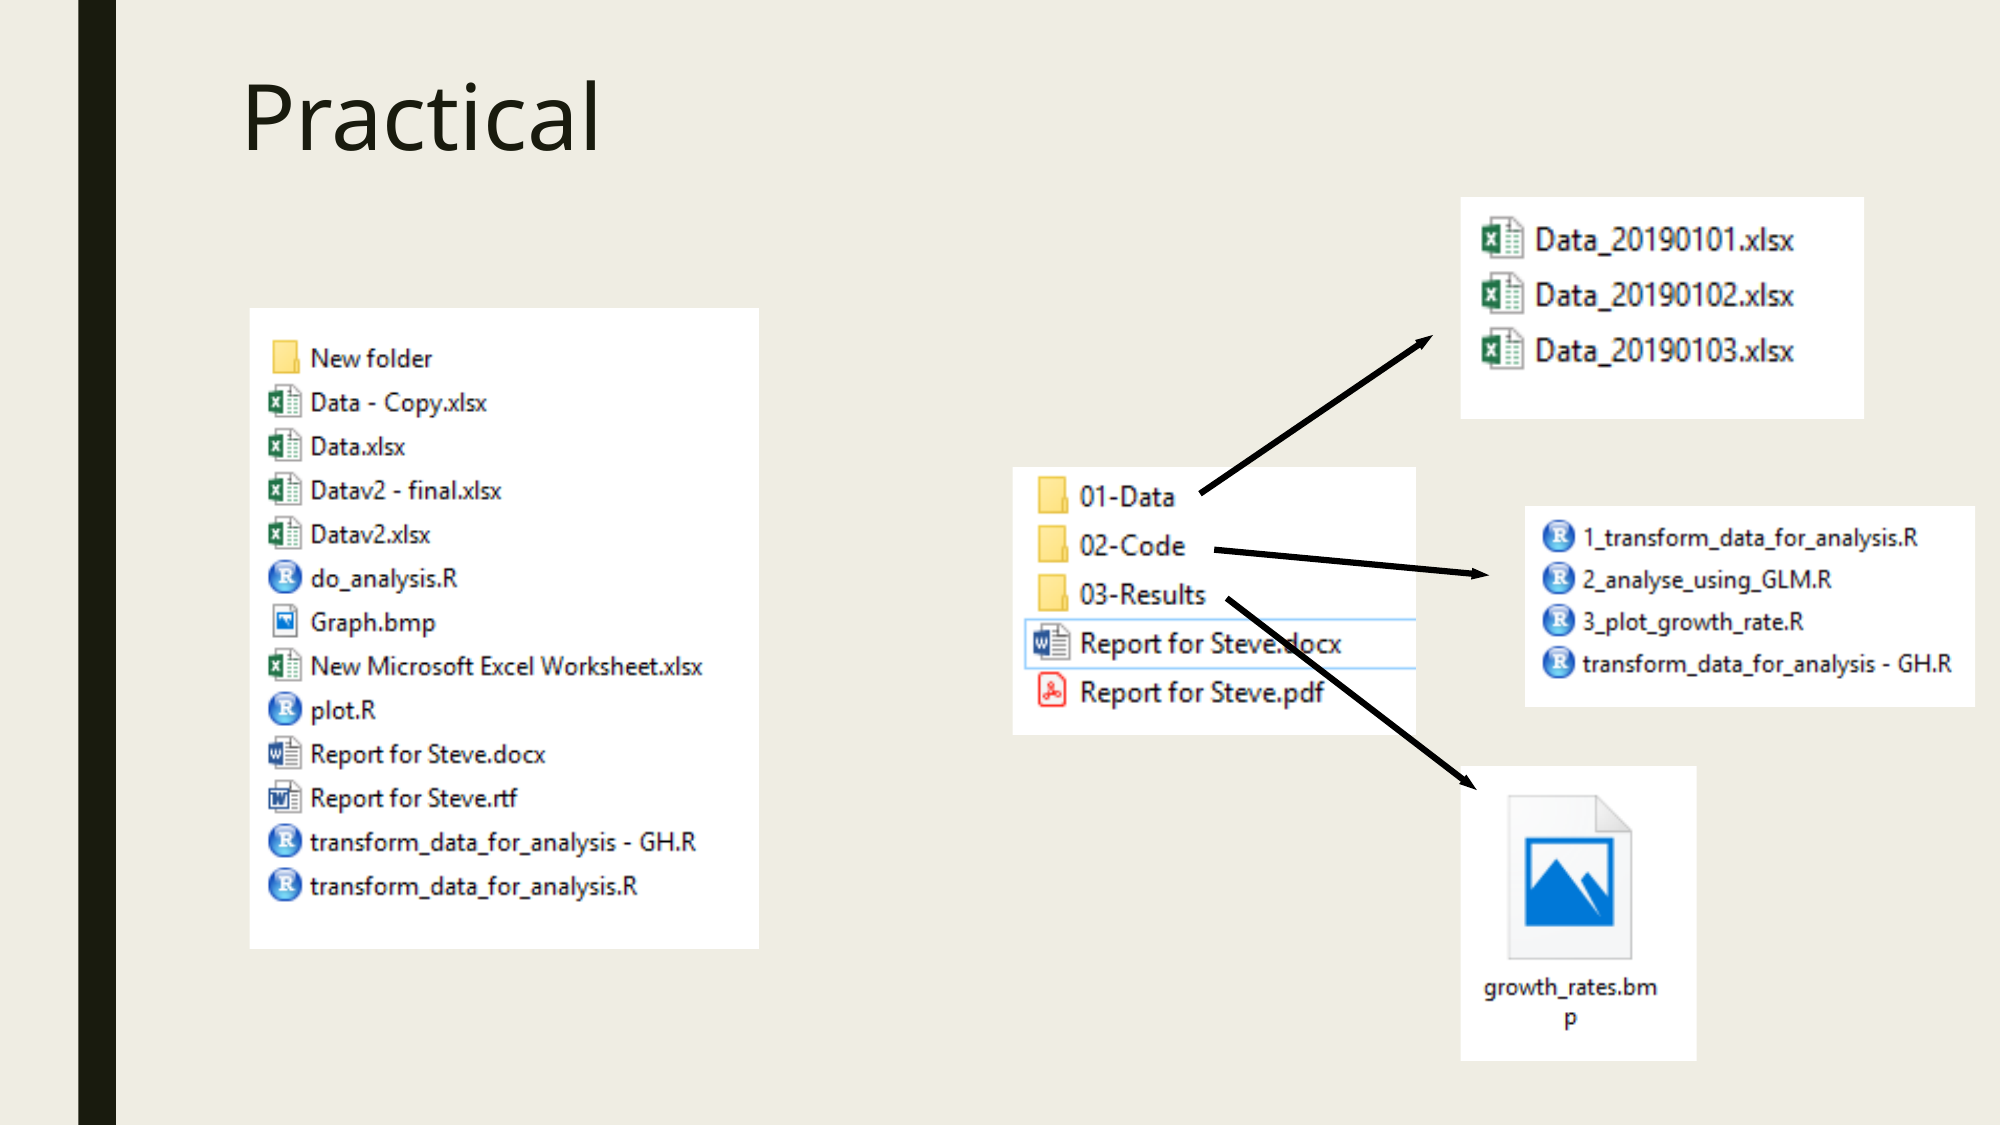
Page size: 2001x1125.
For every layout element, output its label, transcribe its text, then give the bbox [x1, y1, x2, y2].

picture [1460, 197, 1865, 419]
picture [1525, 506, 1976, 707]
picture [1460, 766, 1697, 1061]
picture [1012, 467, 1416, 735]
picture [249, 308, 759, 949]
title Practical [225, 64, 1801, 309]
